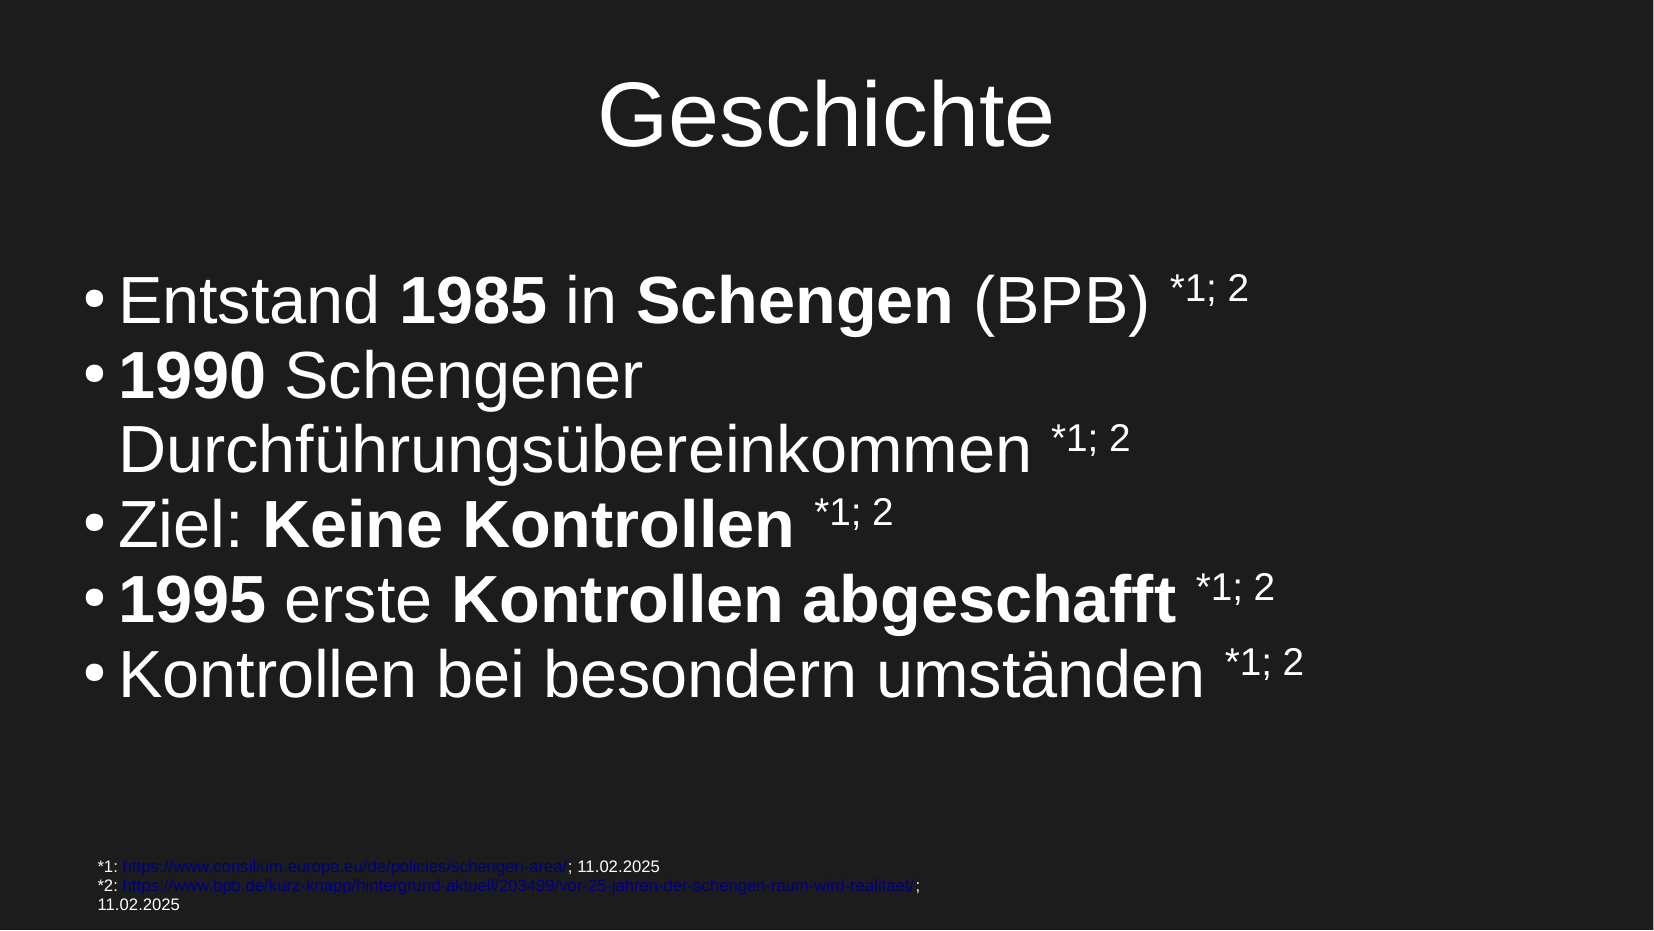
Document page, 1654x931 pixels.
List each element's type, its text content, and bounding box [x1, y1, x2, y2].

subtitle Entstand 1985 in Schengen (BPB) *1; 2 1990 Schengener Durchführungsübereinkommen *1; 2 Ziel: Keine Kontrollen *1; 2 1995 erste Kontrollen abgeschafft *1; 2 Kontrollen bei besondern umständen *1; 2 [82, 217, 1571, 757]
text_box *1: https://www.consilium.europa.eu/de/policies/schengen-area/; 11.02.2025 *2: https://www.bpb.de/kurz-knapp/hintergrund-aktuell/203499/vor-25-jahren-der-schengen-raum-wird-realitaet/; 11.02.2025 [82, 850, 969, 931]
title Geschichte [82, 36, 1571, 193]
